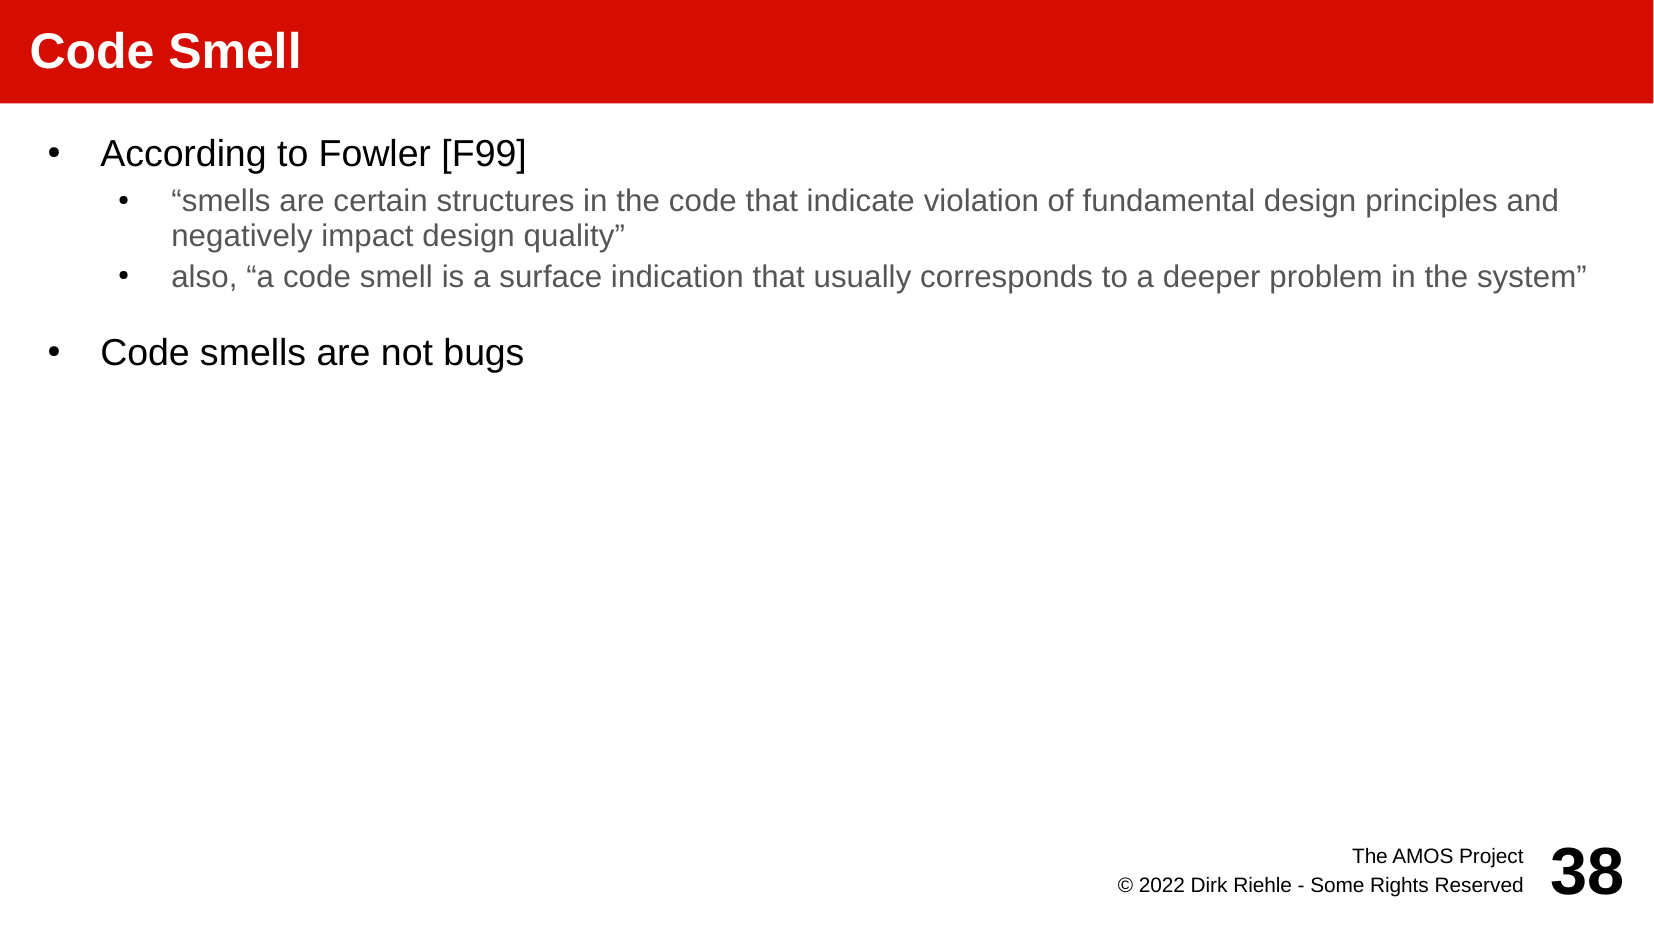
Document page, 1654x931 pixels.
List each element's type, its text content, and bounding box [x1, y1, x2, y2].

title Code Smell [0, 0, 1654, 104]
list According to Fowler [F99] “smells are certain structures in the code that indicate violation of fundamental design principles and negatively impact design quality” also, “a code smell is a surface indication that usually corresponds to a deeper problem in the system” Code smells are not bugs [29, 132, 1625, 813]
